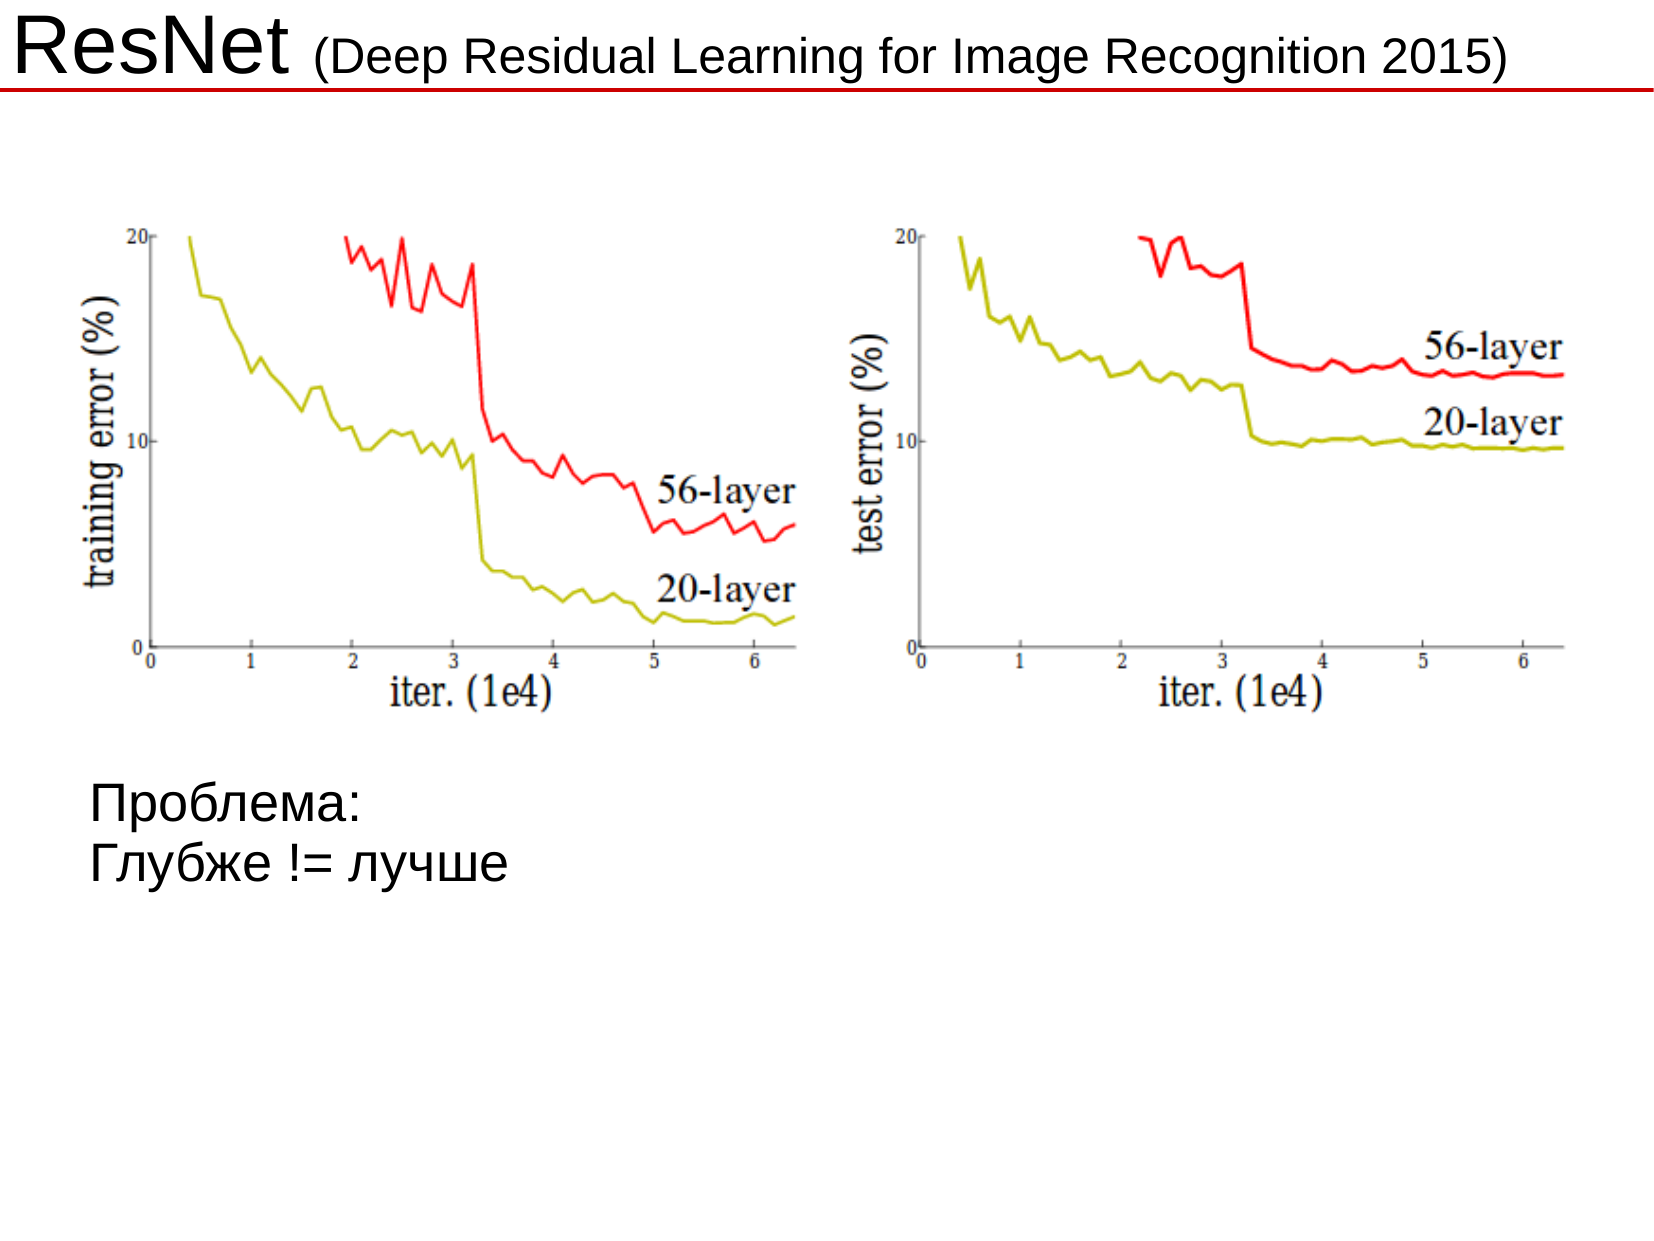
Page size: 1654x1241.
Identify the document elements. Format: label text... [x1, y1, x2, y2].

picture [15, 172, 1636, 736]
text_box Проблема: Глубже != лучше [75, 765, 1261, 901]
title ResNet (Deep Residual Learning for Image Recognition 2015) [11, 0, 1606, 119]
